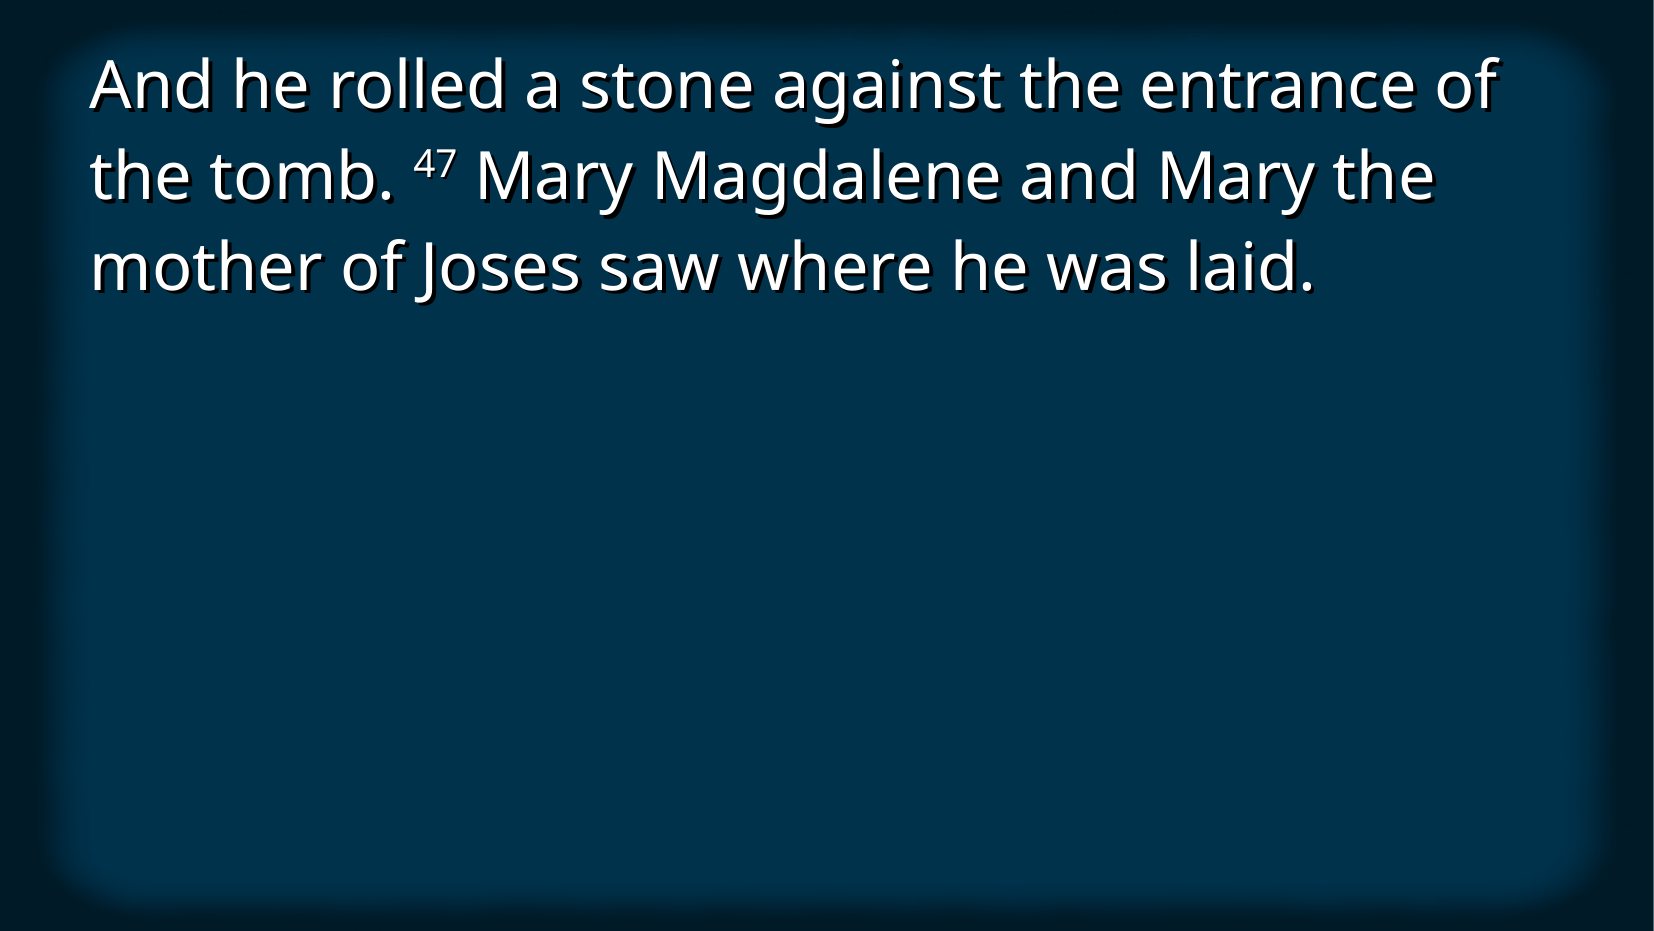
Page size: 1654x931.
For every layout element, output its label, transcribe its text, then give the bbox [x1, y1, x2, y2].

picture [0, 0, 1654, 931]
text_box And he rolled a stone against the entrance of the tomb. 47 Mary Magdalene and Mary the mother of Joses saw where he was laid. [75, 30, 1591, 312]
